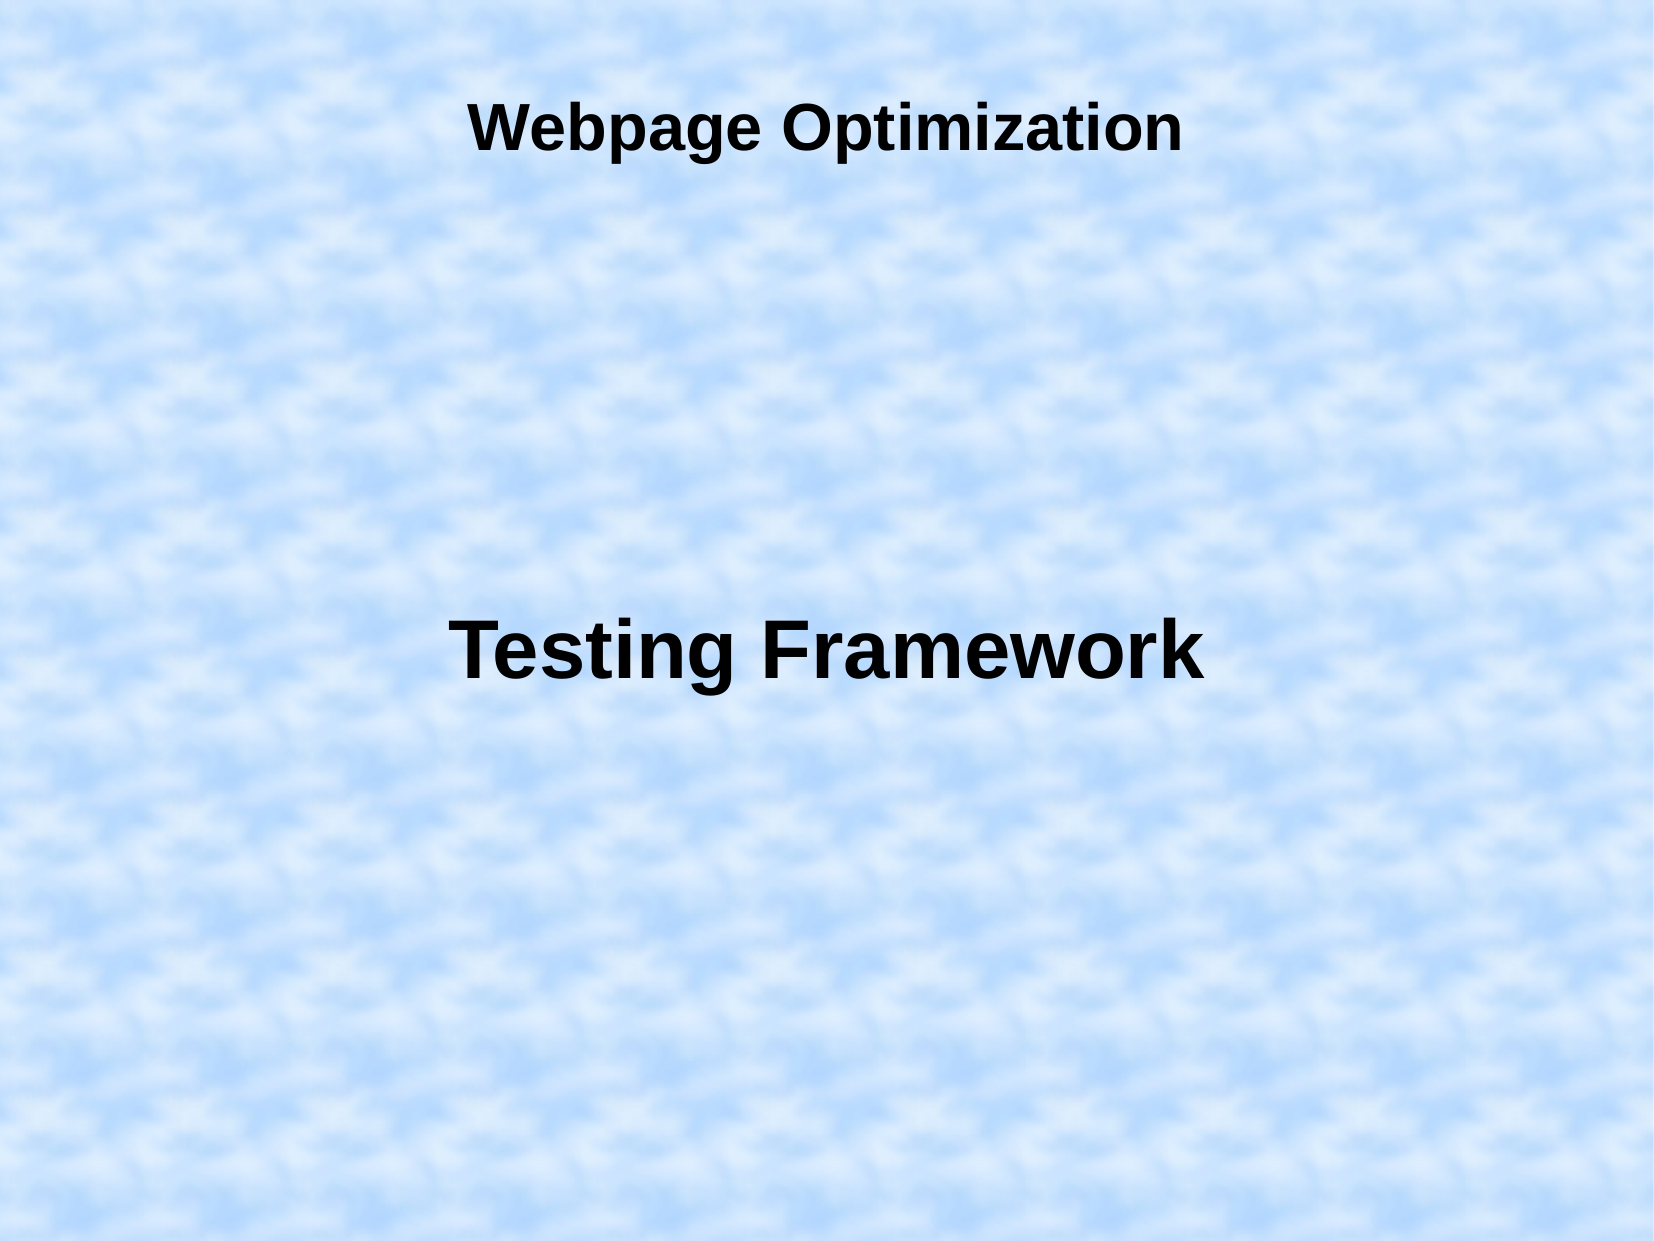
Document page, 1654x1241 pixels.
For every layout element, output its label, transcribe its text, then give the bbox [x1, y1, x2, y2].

title Webpage Optimization [389, 49, 1264, 205]
subtitle Testing Framework [82, 290, 1571, 1010]
picture [0, 0, 1654, 1241]
